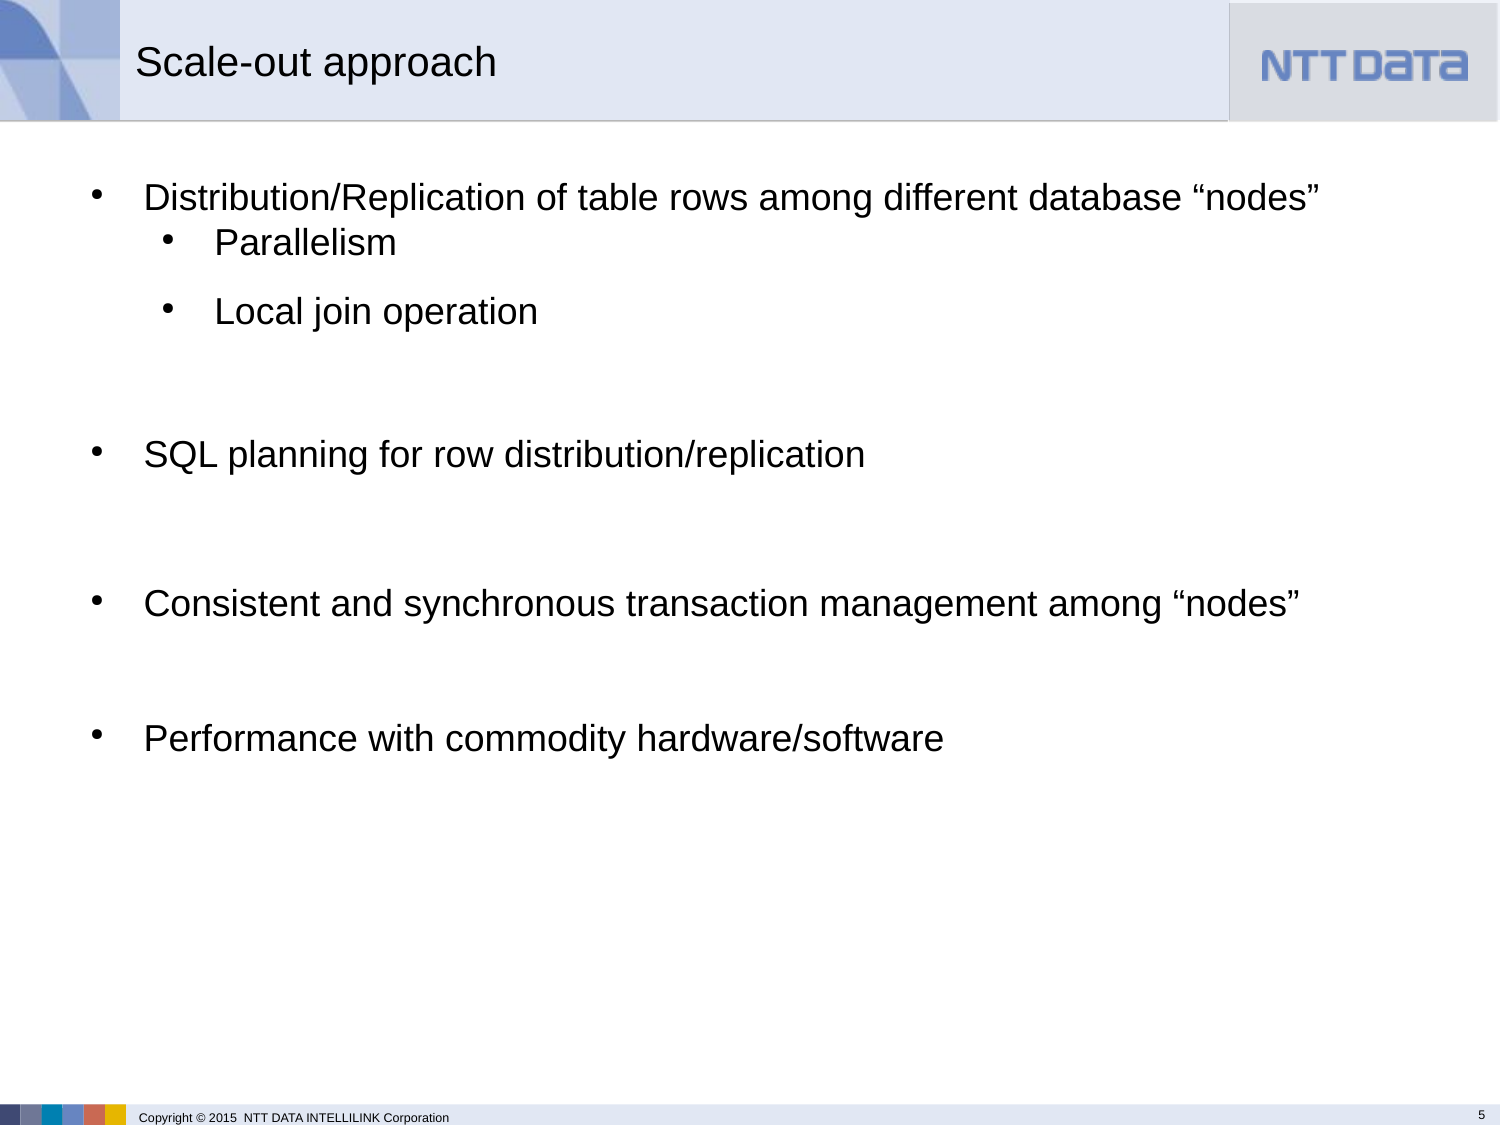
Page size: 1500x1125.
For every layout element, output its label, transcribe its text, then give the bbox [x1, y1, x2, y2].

picture [1262, 50, 1468, 81]
list Distribution/Replication of table rows among different database “nodes” Parallelism Local join operation SQL planning for row distribution/replication Consistent and synchronous transaction management among “nodes” Performance with commodity hardware/software [42, 165, 1438, 1079]
title Scale-out approach [120, 0, 1241, 120]
picture [0, 0, 120, 120]
